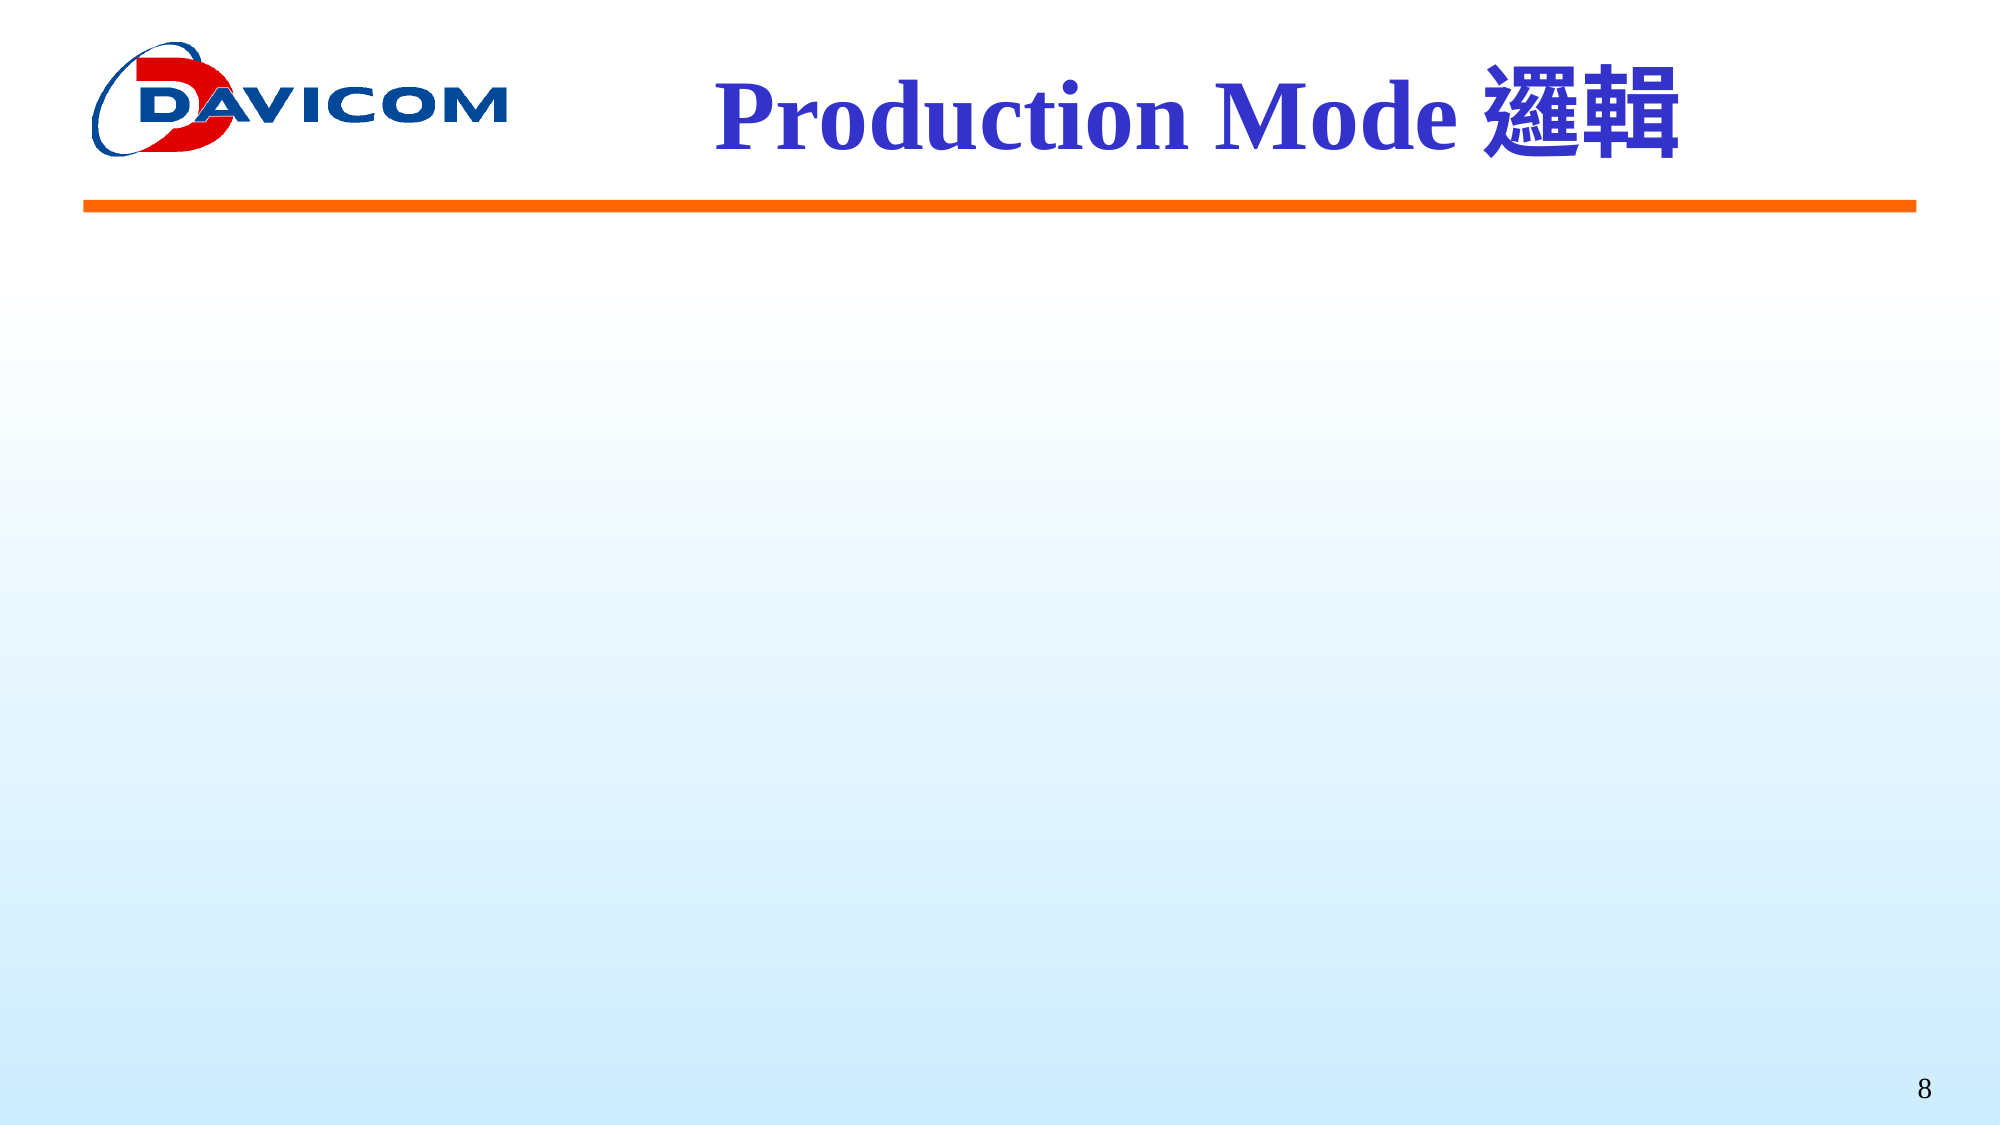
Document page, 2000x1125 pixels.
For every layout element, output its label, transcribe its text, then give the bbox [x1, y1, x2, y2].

title Production Mode邏輯 [513, 12, 1884, 200]
